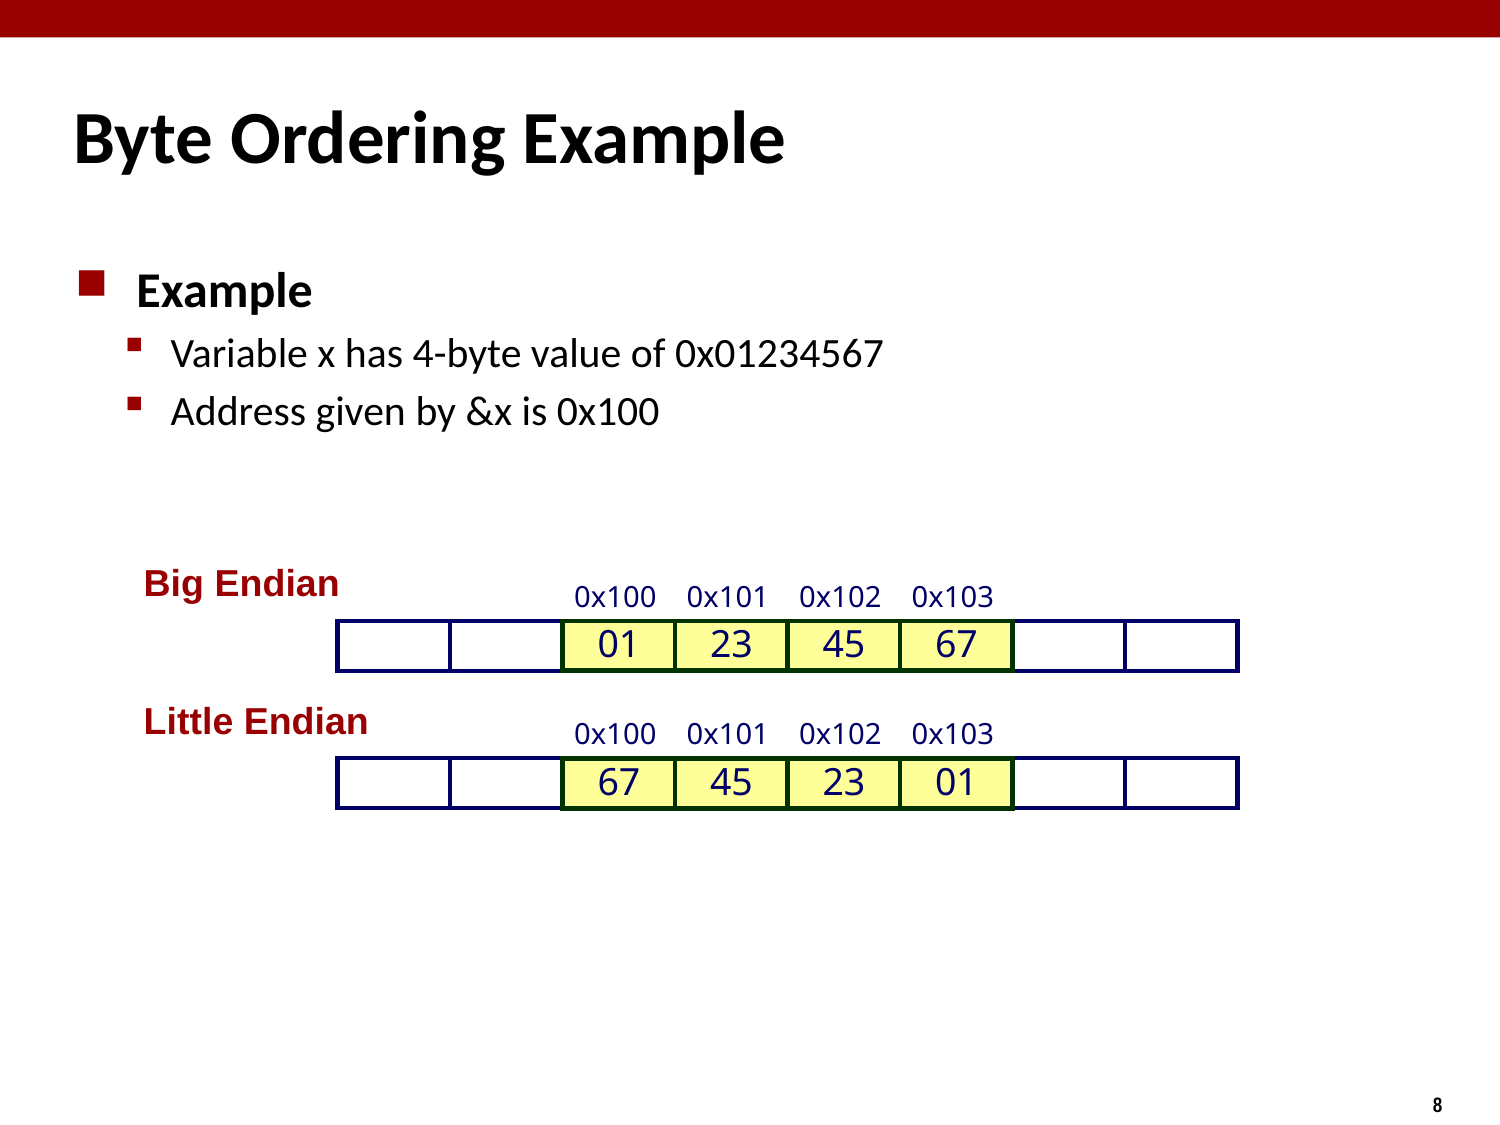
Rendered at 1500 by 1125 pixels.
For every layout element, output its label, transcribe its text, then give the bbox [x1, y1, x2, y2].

text_box 23 [810, 752, 877, 758]
text_box 01 [585, 671, 652, 677]
text_box 23 [697, 671, 765, 677]
text_box 0x102 [790, 569, 897, 620]
text_box 45 [810, 614, 877, 620]
text_box 23 [814, 754, 874, 812]
text_box 45 [701, 754, 761, 812]
text_box 0x101 [678, 569, 785, 620]
text_box 01 [926, 754, 986, 812]
text_box [649, 708, 701, 809]
text_box [986, 570, 1238, 671]
text_box 67 [585, 809, 652, 815]
text_box 67 [589, 754, 649, 812]
text_box 01 [922, 809, 990, 815]
text_box 0x103 [903, 569, 1010, 620]
text_box [874, 708, 926, 809]
text_box [874, 570, 926, 671]
text_box [649, 570, 701, 671]
text_box 0x100 [565, 707, 672, 758]
text_box 0x101 [678, 707, 785, 758]
text_box Big Endian [137, 558, 432, 613]
text_box 23 [697, 614, 765, 620]
text_box 01 [922, 752, 990, 758]
text_box 67 [922, 614, 990, 620]
text_box [337, 708, 589, 809]
text_box 23 [701, 617, 761, 675]
text_box 45 [814, 617, 874, 675]
text_box Little Endian [137, 695, 432, 750]
text_box 67 [585, 752, 652, 758]
text_box 0x102 [790, 707, 897, 758]
text_box 45 [697, 752, 765, 758]
title Byte Ordering Example [58, 71, 1304, 197]
text_box 67 [926, 617, 986, 675]
text_box [337, 570, 589, 671]
text_box 01 [585, 614, 652, 620]
text_box 23 [810, 809, 877, 815]
text_box [761, 708, 814, 809]
text_box 45 [810, 671, 877, 677]
list Example Variable x has 4-byte value of 0x01234567 Address given by &x is 0x100 [65, 249, 1361, 1039]
text_box 0x103 [903, 707, 1010, 758]
text_box 0x100 [565, 569, 672, 620]
text_box [761, 570, 814, 671]
text_box [986, 708, 1238, 809]
text_box 45 [697, 809, 765, 815]
text_box 67 [922, 671, 990, 677]
text_box 01 [589, 617, 649, 675]
